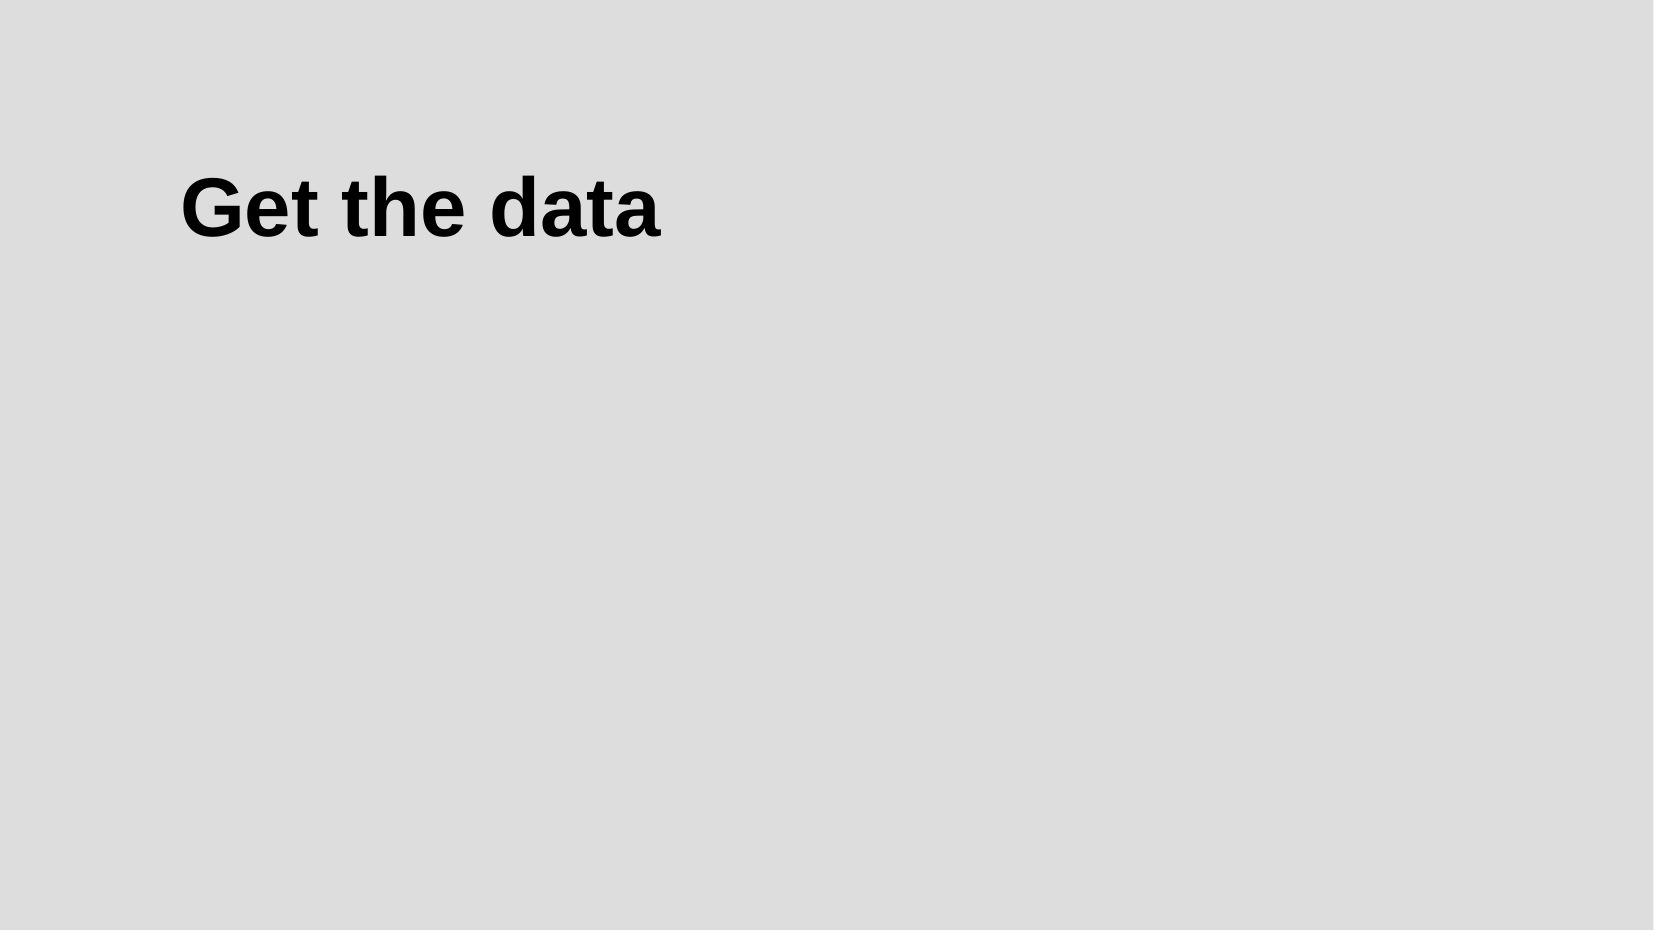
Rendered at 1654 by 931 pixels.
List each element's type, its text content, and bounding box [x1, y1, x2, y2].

text_box [0, 0, 1654, 931]
text_box Get the data [165, 153, 945, 262]
